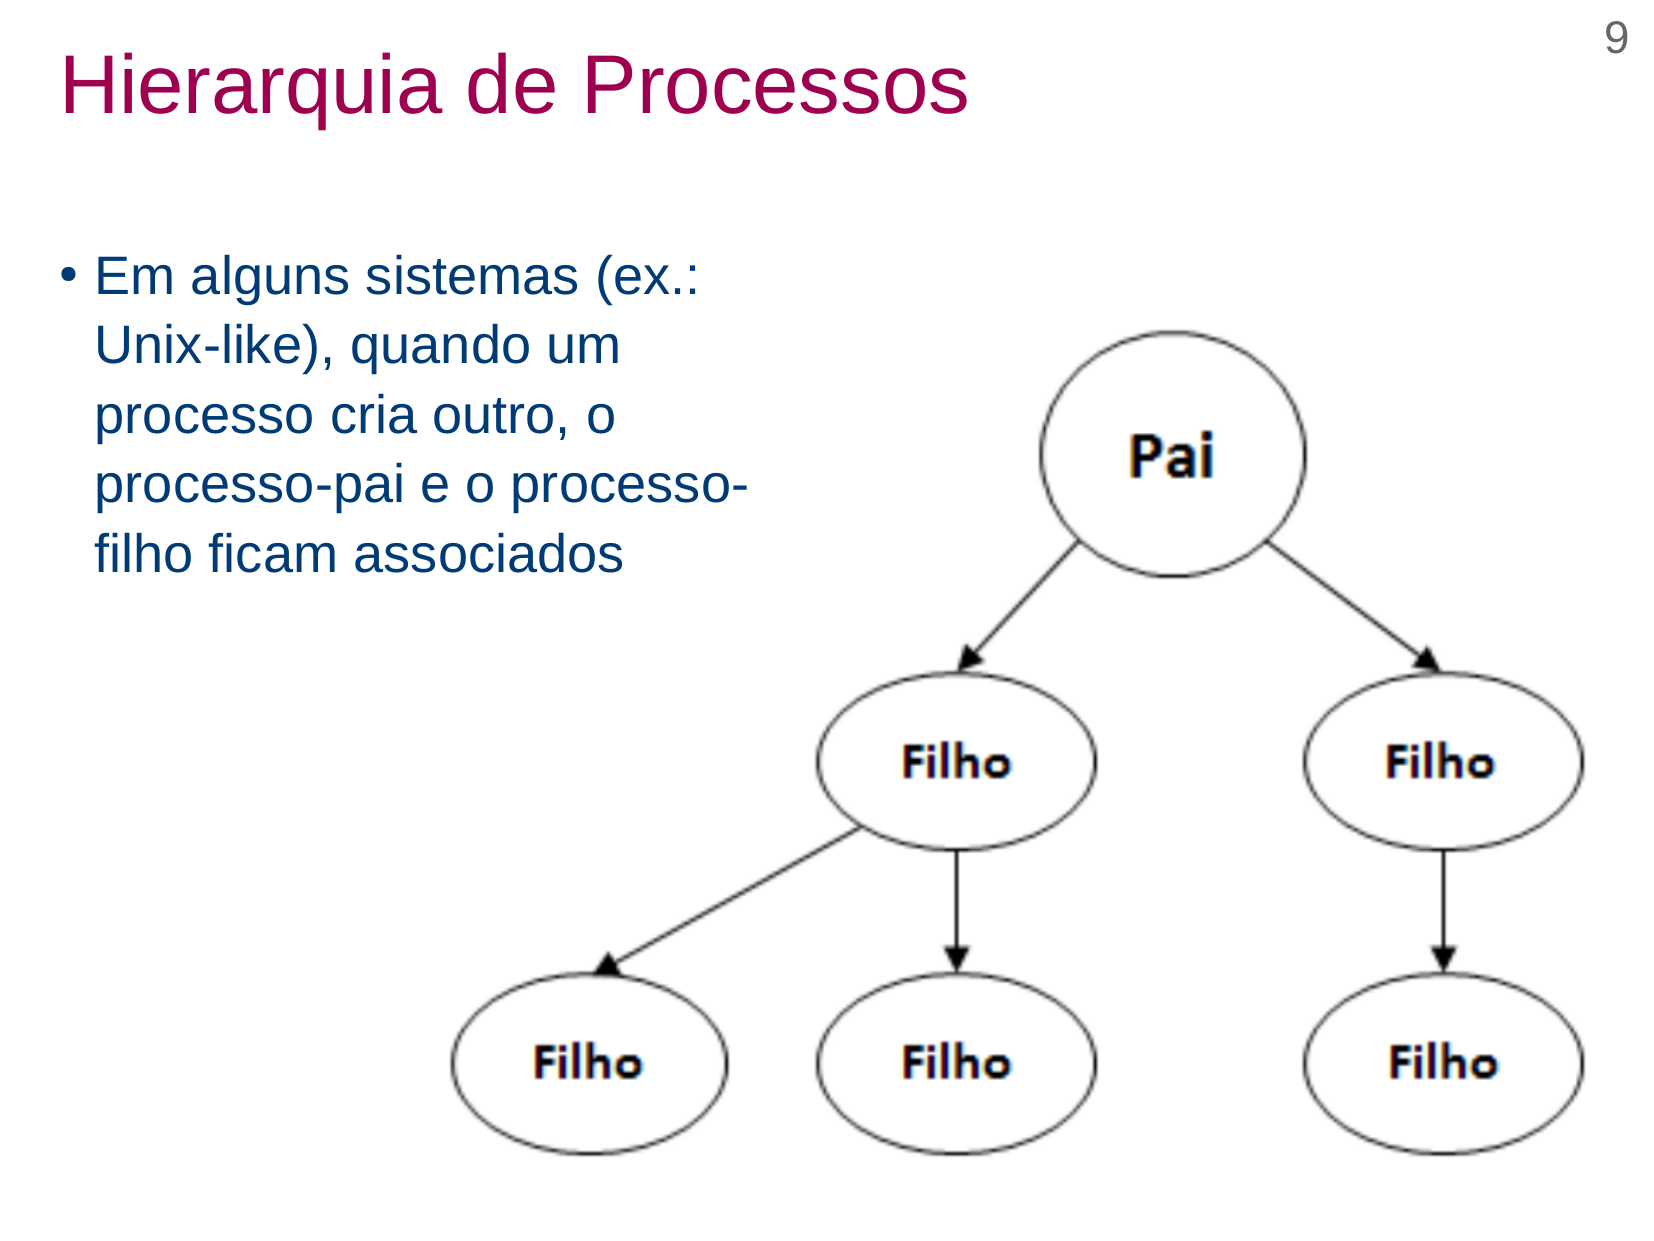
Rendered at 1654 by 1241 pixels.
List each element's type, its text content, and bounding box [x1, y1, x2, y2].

picture [798, 318, 1595, 1176]
title Hierarquia de Processos [59, 29, 1595, 148]
list Em alguns sistemas (ex.: Unix-like), quando um processo cria outro, o processo-pai e o processo-filho ficam associados [59, 236, 798, 1211]
